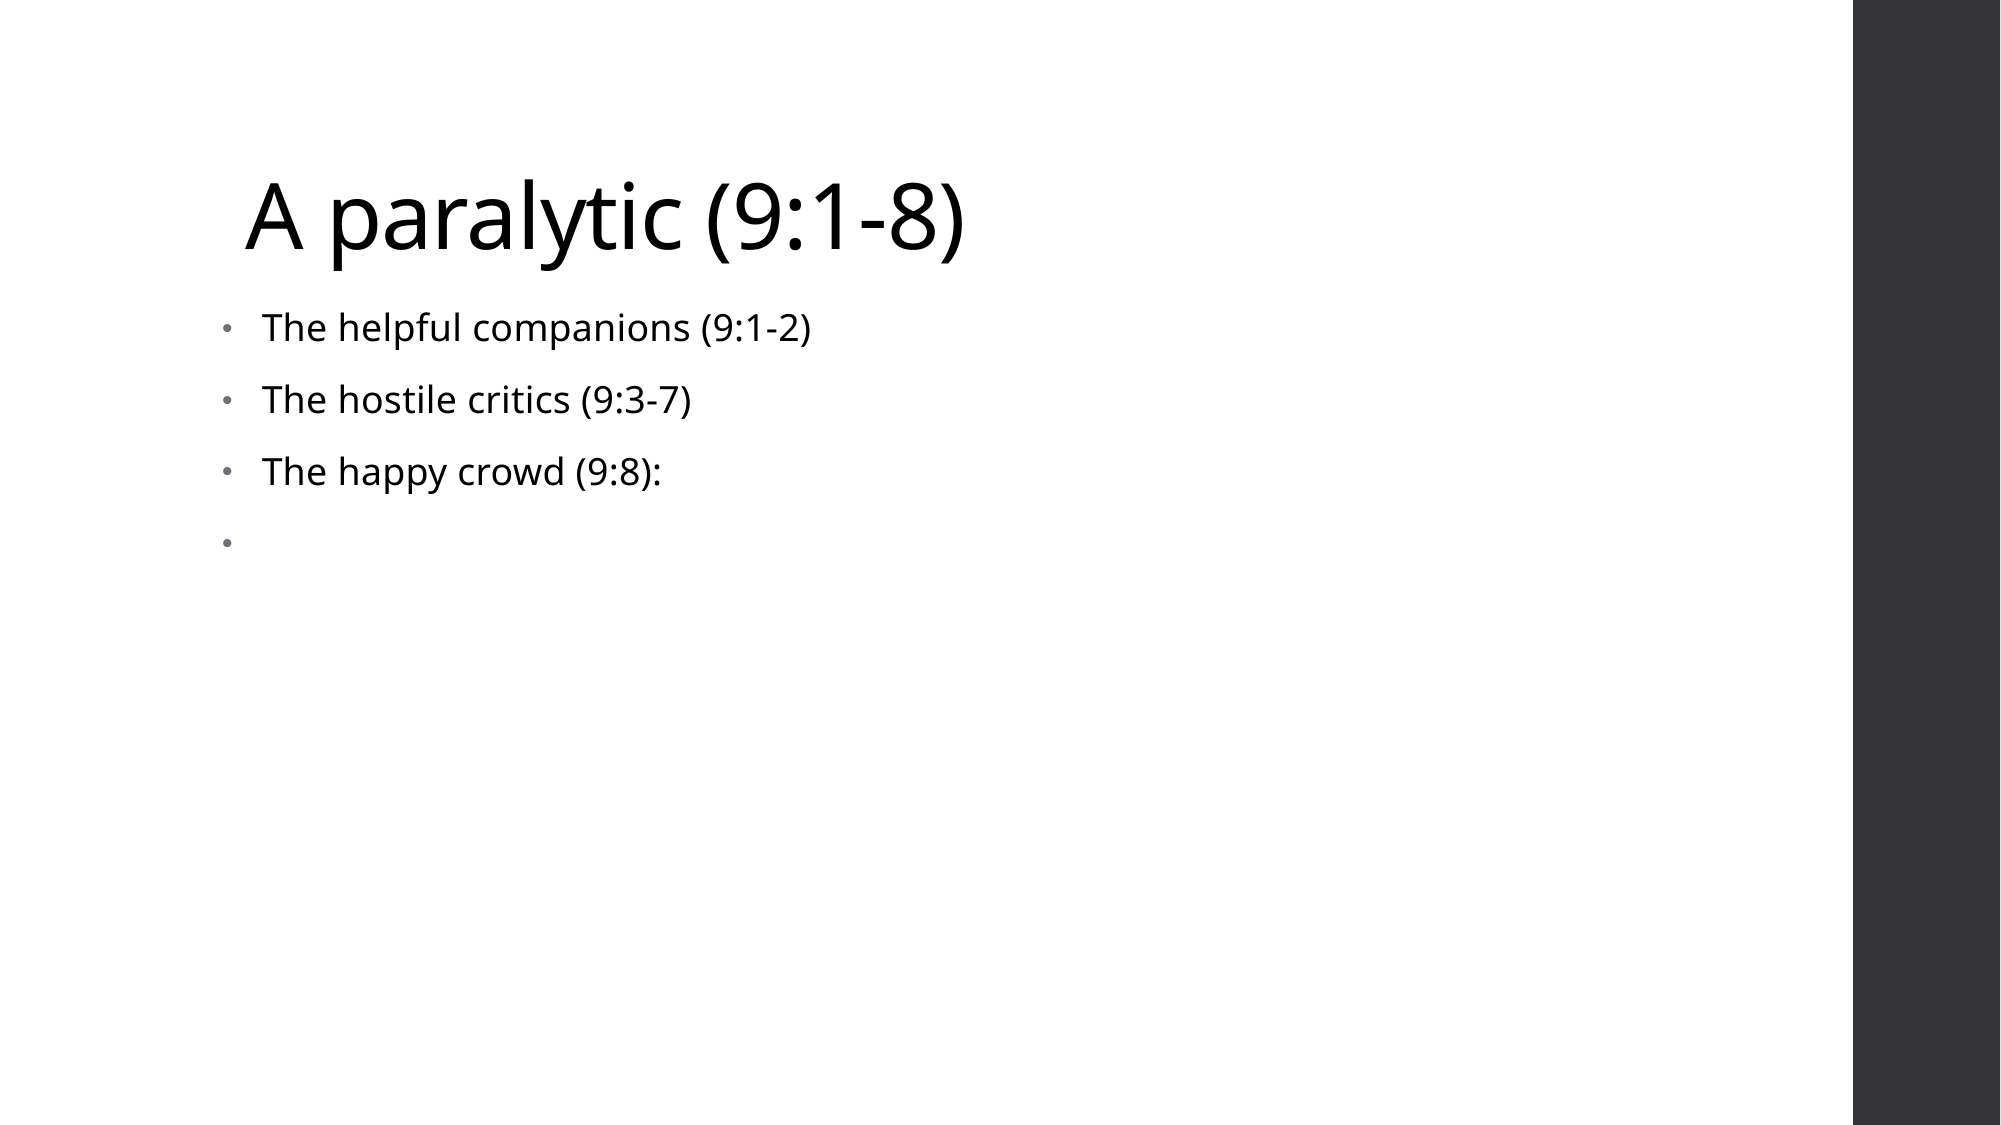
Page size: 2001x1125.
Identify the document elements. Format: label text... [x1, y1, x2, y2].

title A paralytic (9:1-8) [206, 60, 1797, 278]
list The helpful companions (9:1-2) The hostile critics (9:3-7) The happy crowd (9:8): [206, 299, 1617, 1014]
